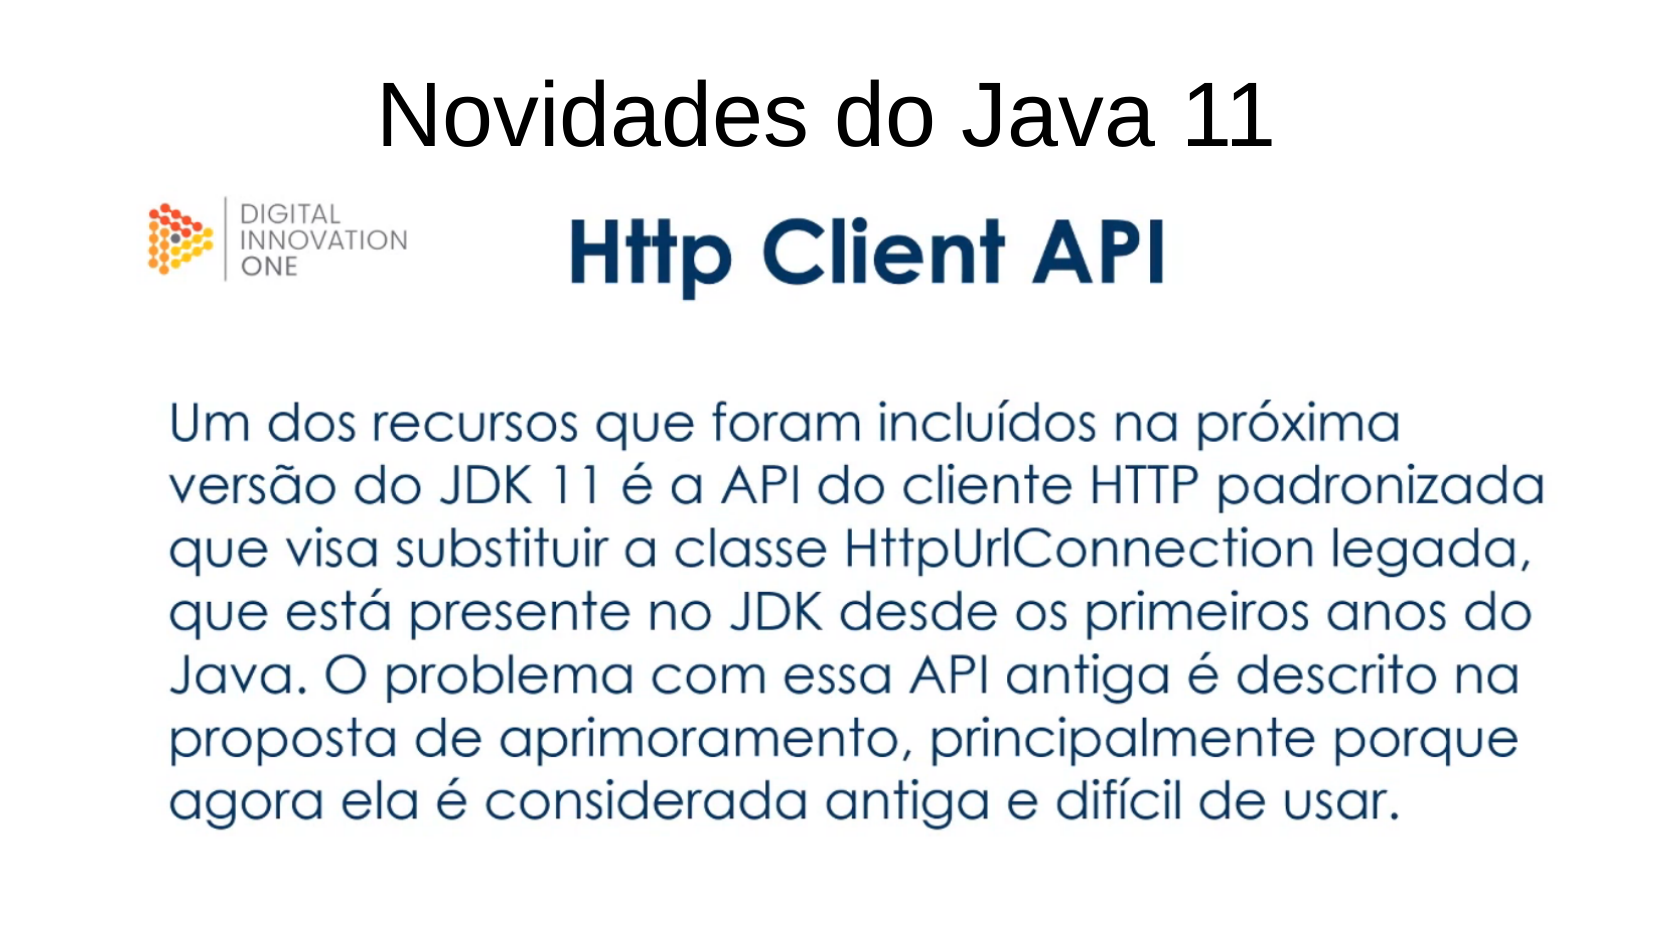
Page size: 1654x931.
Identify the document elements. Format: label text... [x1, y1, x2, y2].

picture [118, 177, 1582, 892]
title Novidades do Java 11 [82, 37, 1571, 193]
